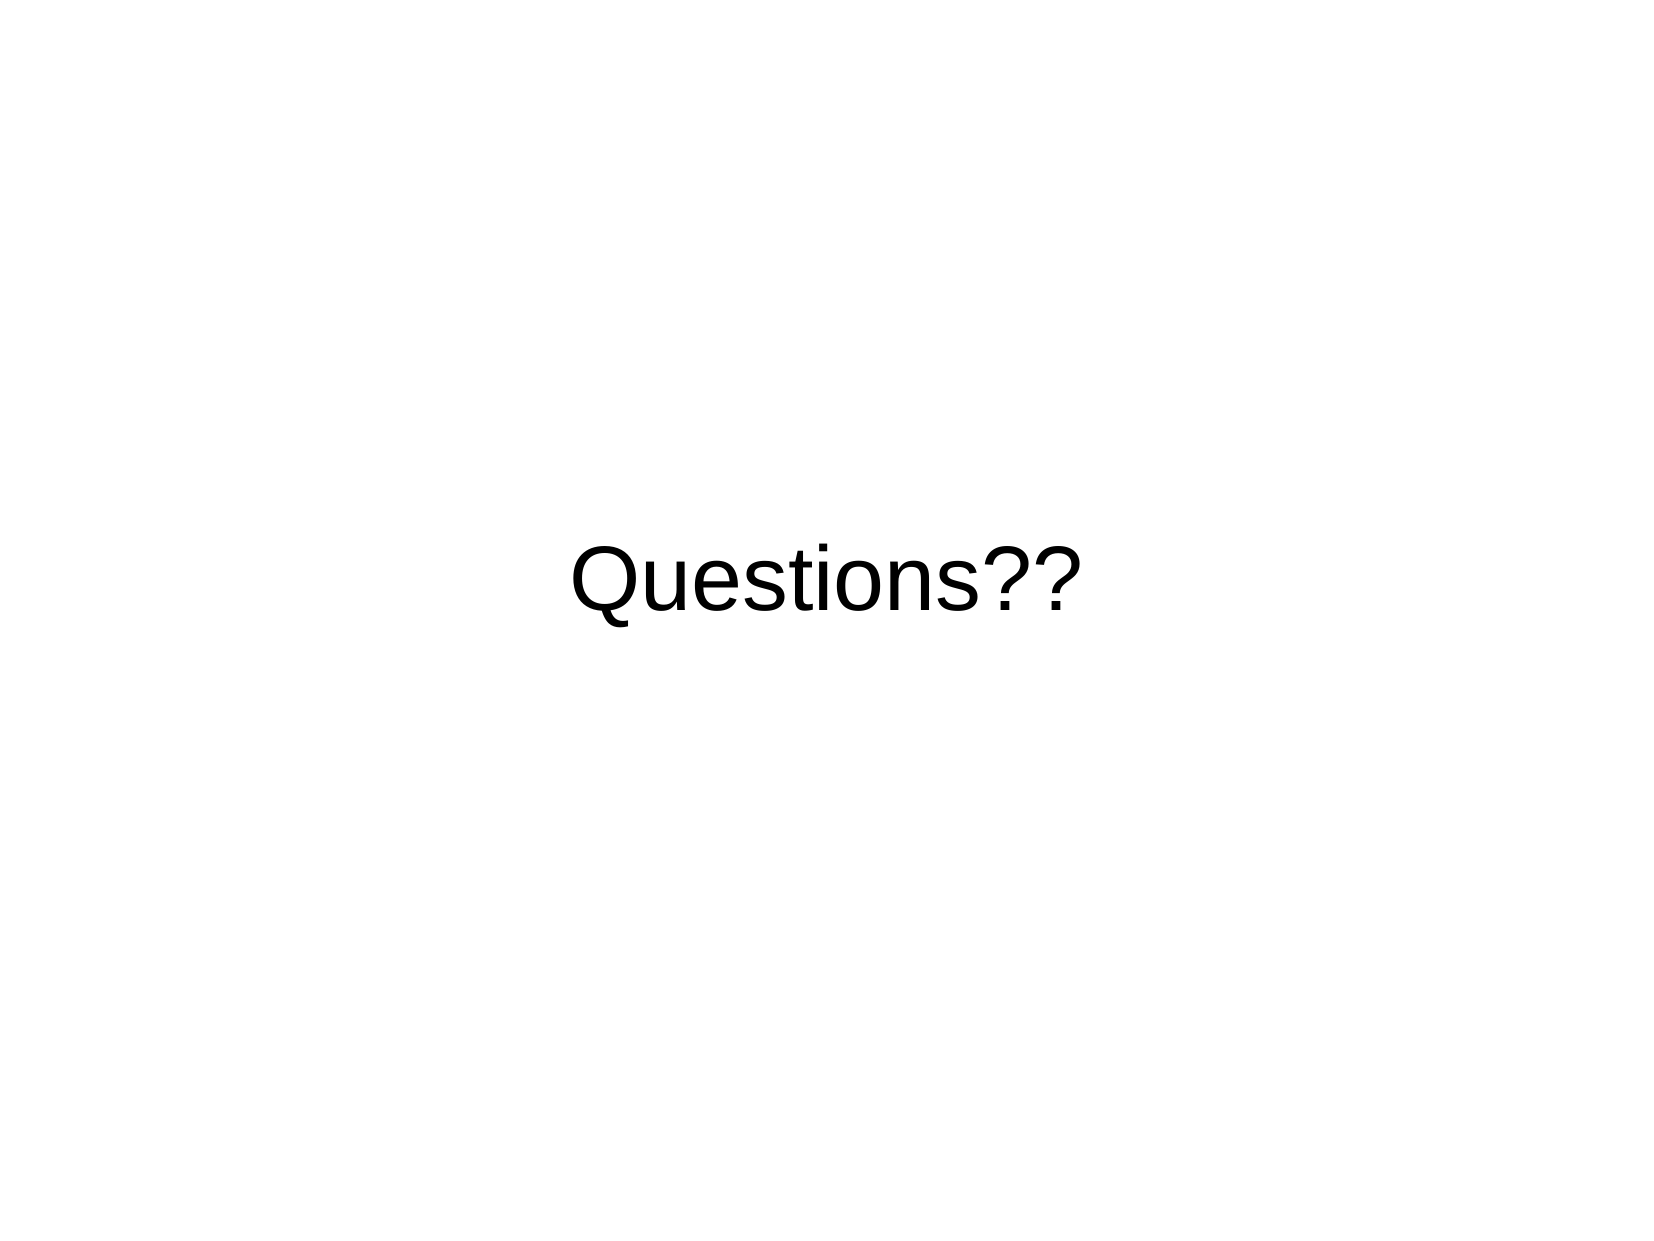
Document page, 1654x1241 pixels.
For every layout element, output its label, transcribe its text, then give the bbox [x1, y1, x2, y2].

subtitle Questions?? [82, 49, 1571, 1109]
